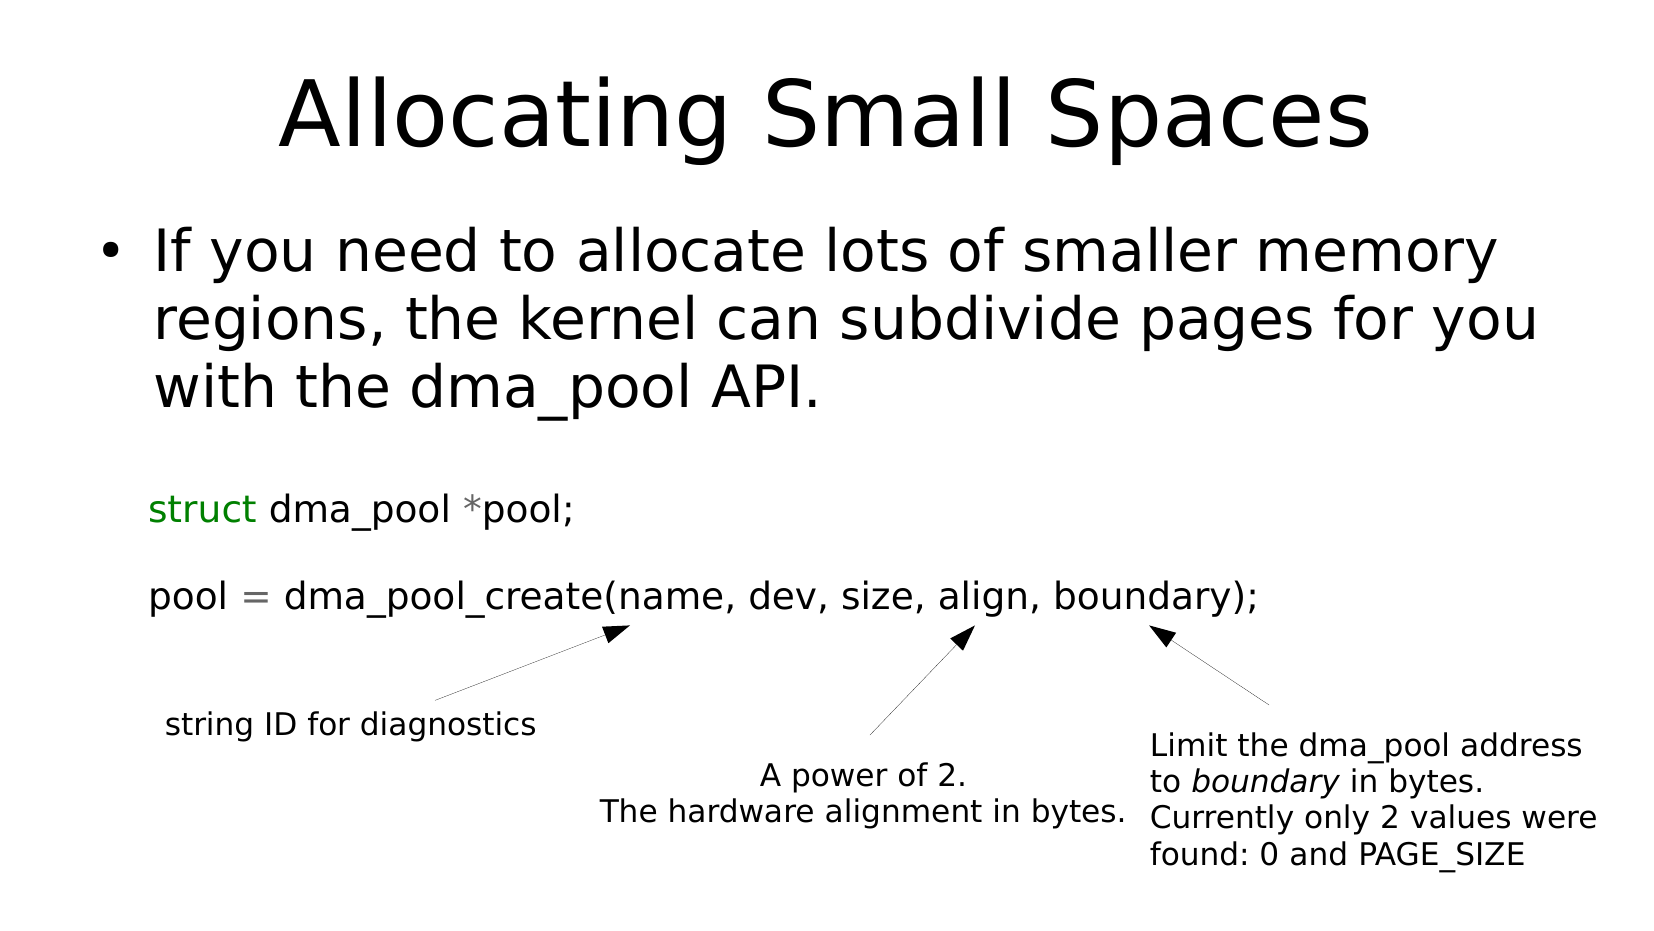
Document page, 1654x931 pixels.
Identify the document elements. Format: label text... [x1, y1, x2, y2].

list If you need to allocate lots of smaller memory regions, the kernel can subdivide pages for you with the dma_pool API. [82, 217, 1571, 758]
title Allocating Small Spaces [82, 37, 1571, 193]
text_box struct dma_pool *pool; pool = dma_pool_create(name, dev, size, align, boundary); [133, 480, 1276, 626]
text_box string ID for diagnostics [150, 698, 628, 758]
text_box Limit the dma_pool address to boundary in bytes. Currently only 2 values were found: 0 and PAGE_SIZE [1135, 720, 1636, 886]
text_box A power of 2. The hardware alignment in bytes. [585, 750, 1135, 838]
